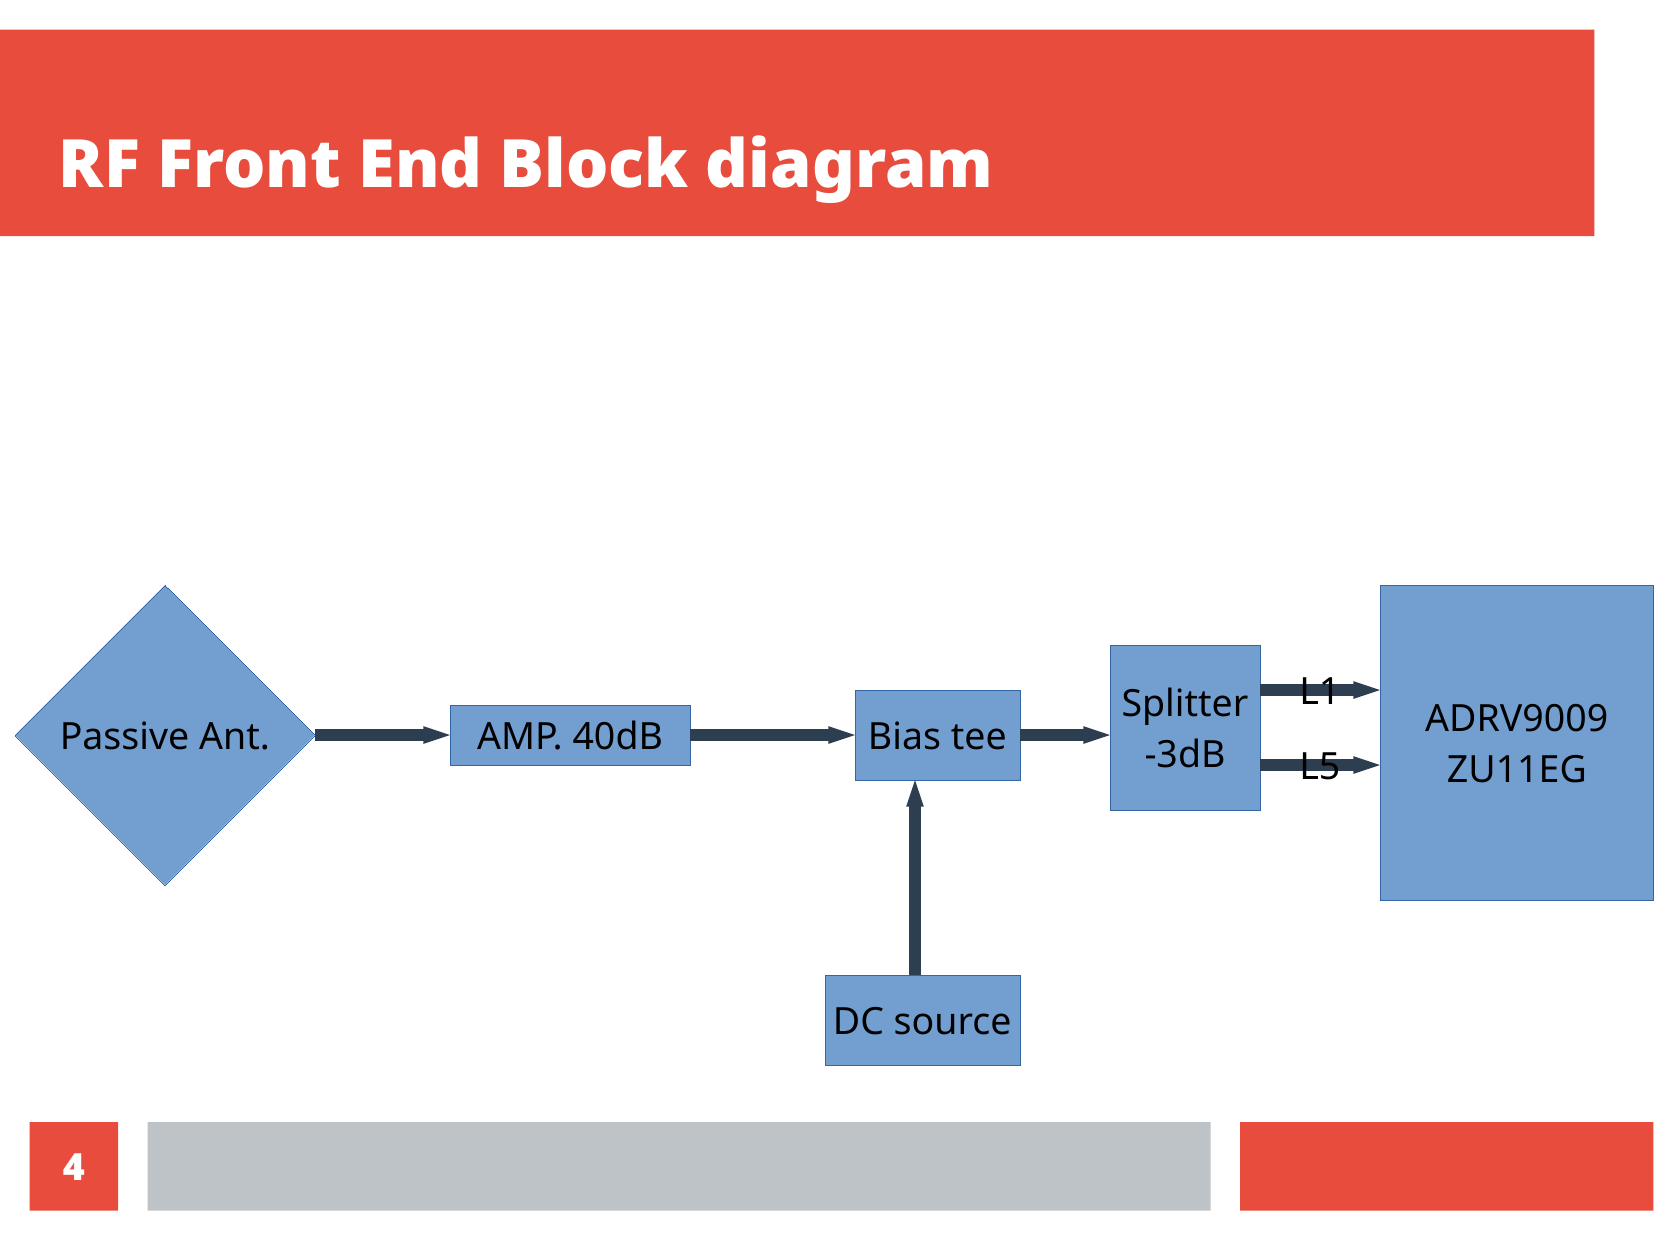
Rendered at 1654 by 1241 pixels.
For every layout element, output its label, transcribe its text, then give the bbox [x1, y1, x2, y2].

text_box ADRV9009 ZU11EG [1380, 585, 1654, 901]
text_box DC source [825, 975, 1021, 1066]
text_box Passive Ant. [15, 585, 315, 886]
title RF Front End Block diagram [59, 59, 1595, 207]
text_box Splitter -3dB [1110, 645, 1261, 811]
text_box Bias tee [855, 690, 1021, 781]
text_box AMP. 40dB [450, 705, 691, 766]
